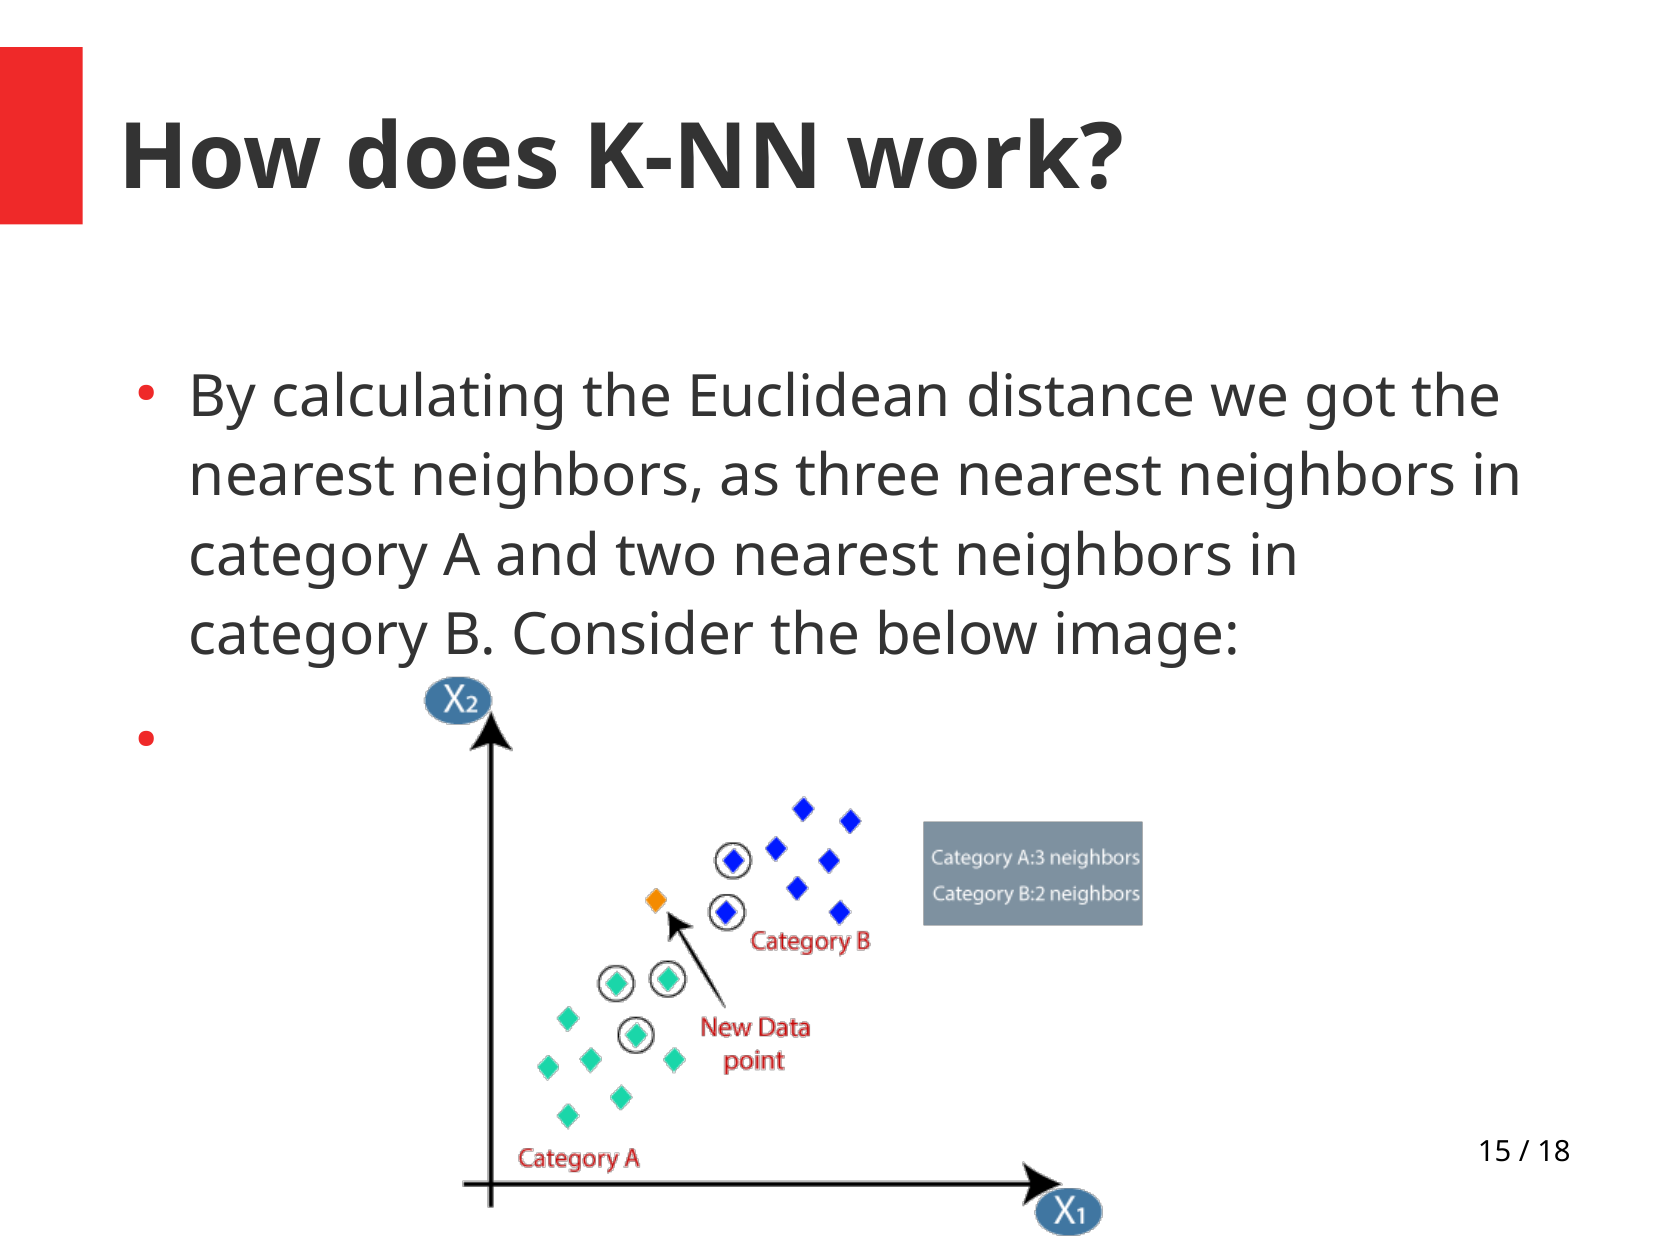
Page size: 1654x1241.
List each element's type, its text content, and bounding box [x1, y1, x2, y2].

title How does K-NN work? [118, 49, 1571, 257]
picture [411, 661, 1150, 1241]
list By calculating the Euclidean distance we got the nearest neighbors, as three nearest neighbors in category A and two nearest neighbors in category B. Consider the below image: [118, 354, 1536, 1074]
